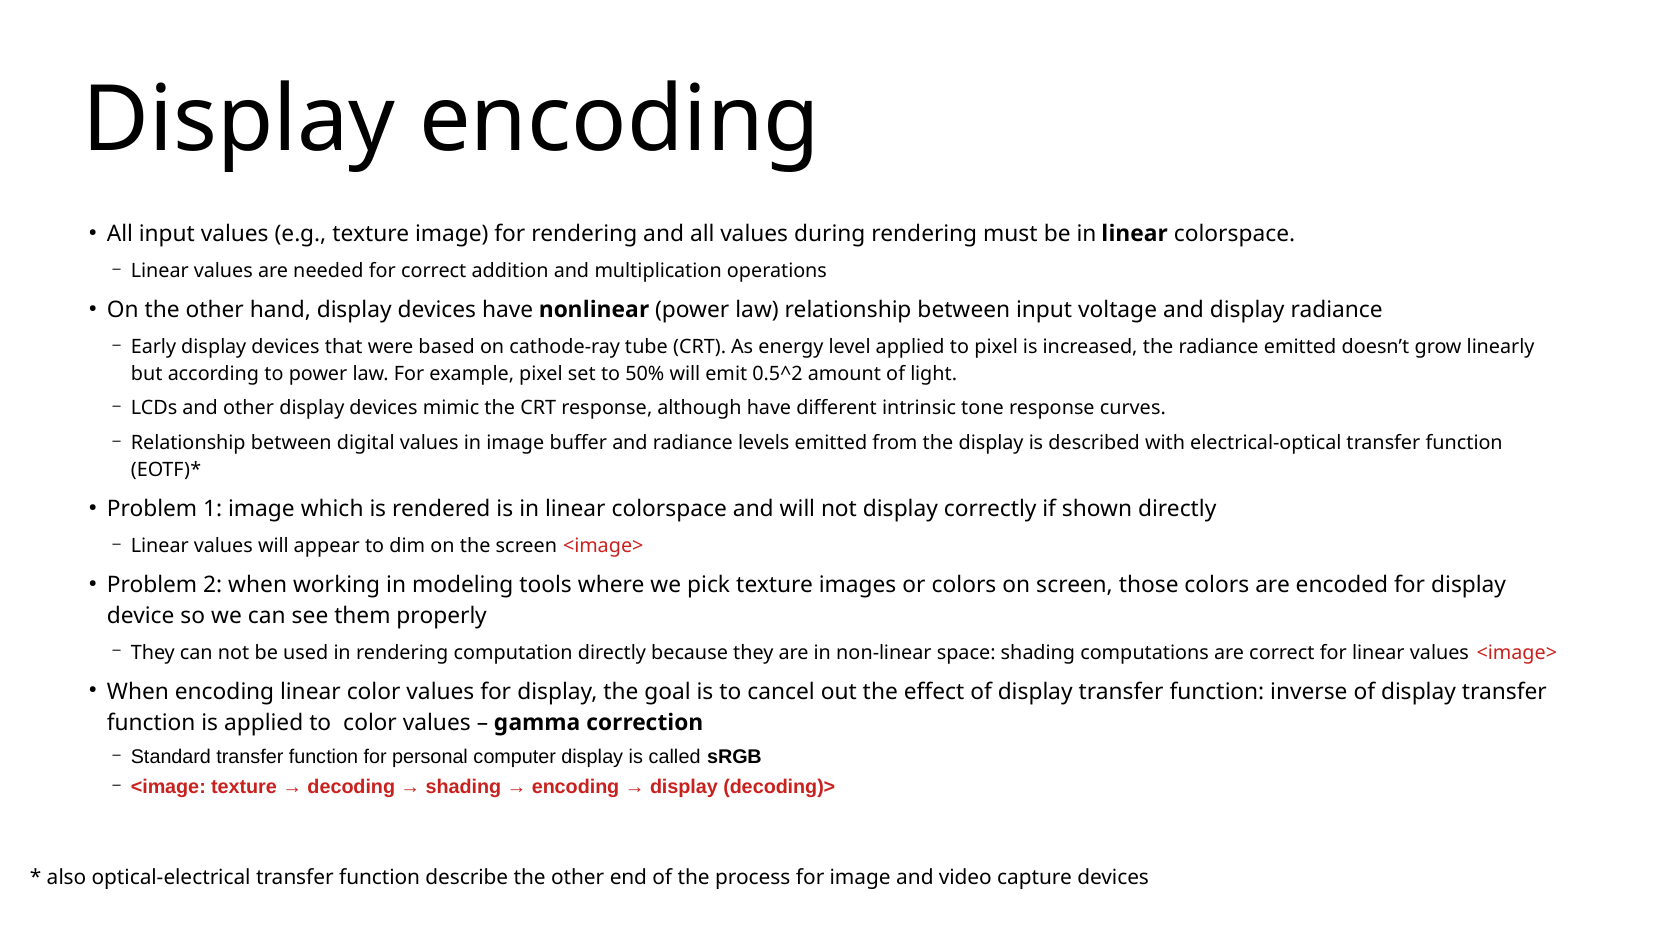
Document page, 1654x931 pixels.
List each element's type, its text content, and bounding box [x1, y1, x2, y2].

title Display encoding [82, 37, 1571, 193]
text_box * also optical-electrical transfer function describe the other end of the process for image and video capture devices [15, 855, 1636, 896]
list All input values (e.g., texture image) for rendering and all values during rendering must be in linear colorspace. Linear values are needed for correct addition and multiplication operations On the other hand, display devices have nonlinear (power law) relationship between input voltage and display radiance Early display devices that were based on cathode-ray tube (CRT). As energy level applied to pixel is increased, the radiance emitted doesn’t grow linearly but according to power law. For example, pixel set to 50% will emit 0.5^2 amount of light. LCDs and other display devices mimic the CRT response, although have different intrinsic tone response curves. Relationship between digital values in image buffer and radiance levels emitted from the display is described with electrical-optical transfer function (EOTF)* Problem 1: image which is rendered is in linear colorspace and will not display correctly if shown directly Linear values will appear to dim on the screen <image> Problem 2: when working in modeling tools where we pick texture images or colors on screen, those colors are encoded for display device so we can see them properly They can not be used in rendering computation directly because they are in non-linear space: shading computations are correct for linear values <image> When encoding linear color values for display, the goal is to cancel out the effect of display transfer function: inverse of display transfer function is applied to color values – gamma correction Standard transfer function for personal computer display is called sRGB <image: texture → decoding → shading → encoding → display (decoding)> [82, 217, 1571, 826]
